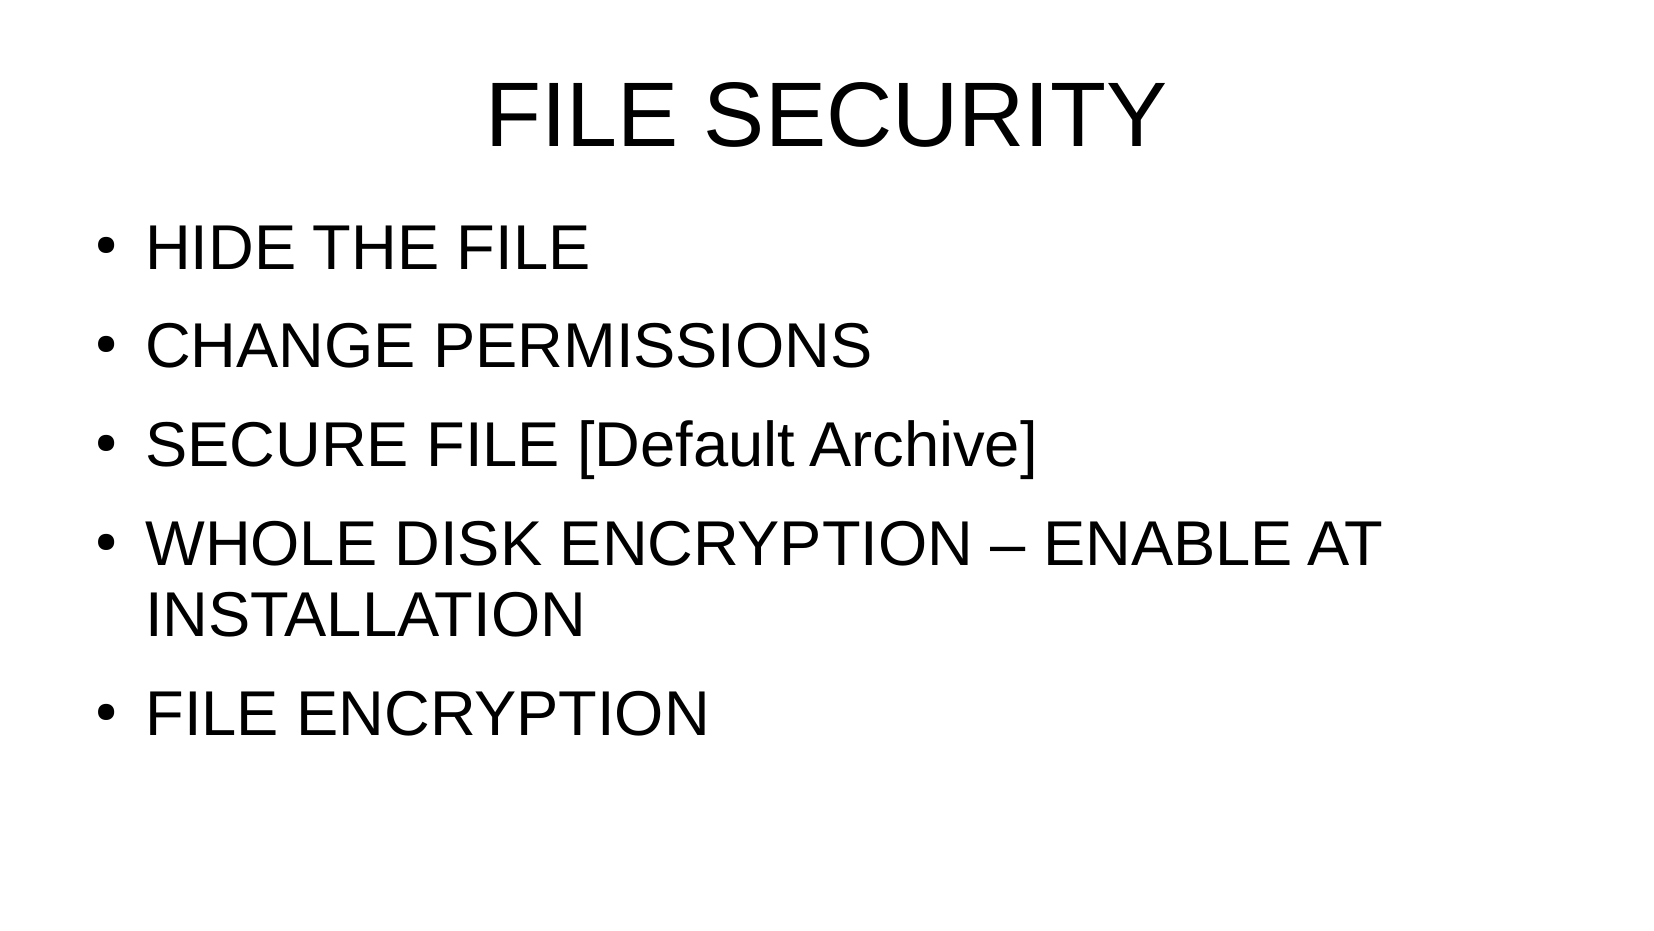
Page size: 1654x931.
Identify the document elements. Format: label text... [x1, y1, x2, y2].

title FILE SECURITY [82, 37, 1571, 193]
list HIDE THE FILE CHANGE PERMISSIONS SECURE FILE [Default Archive] WHOLE DISK ENCRYPTION – ENABLE AT INSTALLATION FILE ENCRYPTION [78, 211, 1567, 752]
